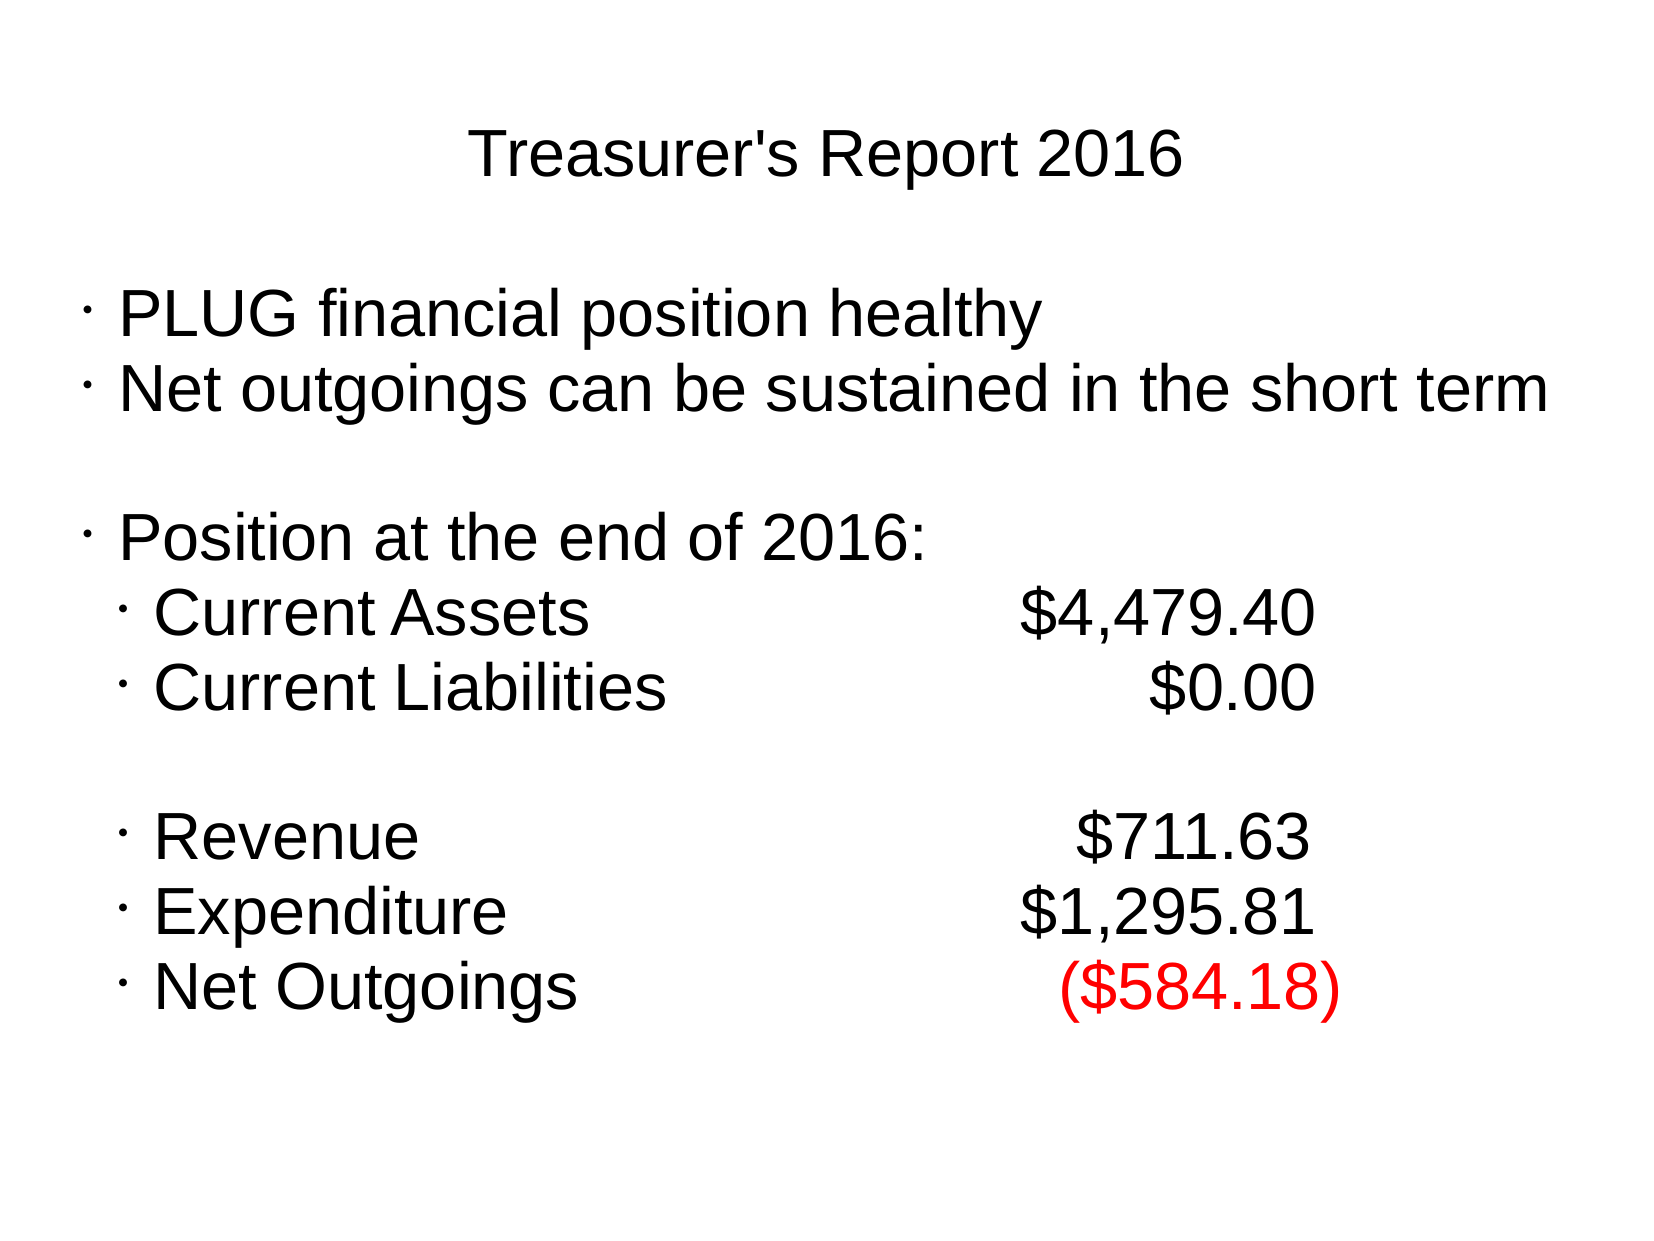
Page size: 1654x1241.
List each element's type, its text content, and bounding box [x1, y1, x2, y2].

subtitle PLUG financial position healthy Net outgoings can be sustained in the short term Position at the end of 2016: Current Assets $4,479.40 Current Liabilities $0.00 Revenue $711.63 Expenditure $1,295.81 Net Outgoings ($584.18) [82, 275, 1571, 1024]
title Treasurer's Report 2016 [82, 49, 1571, 257]
